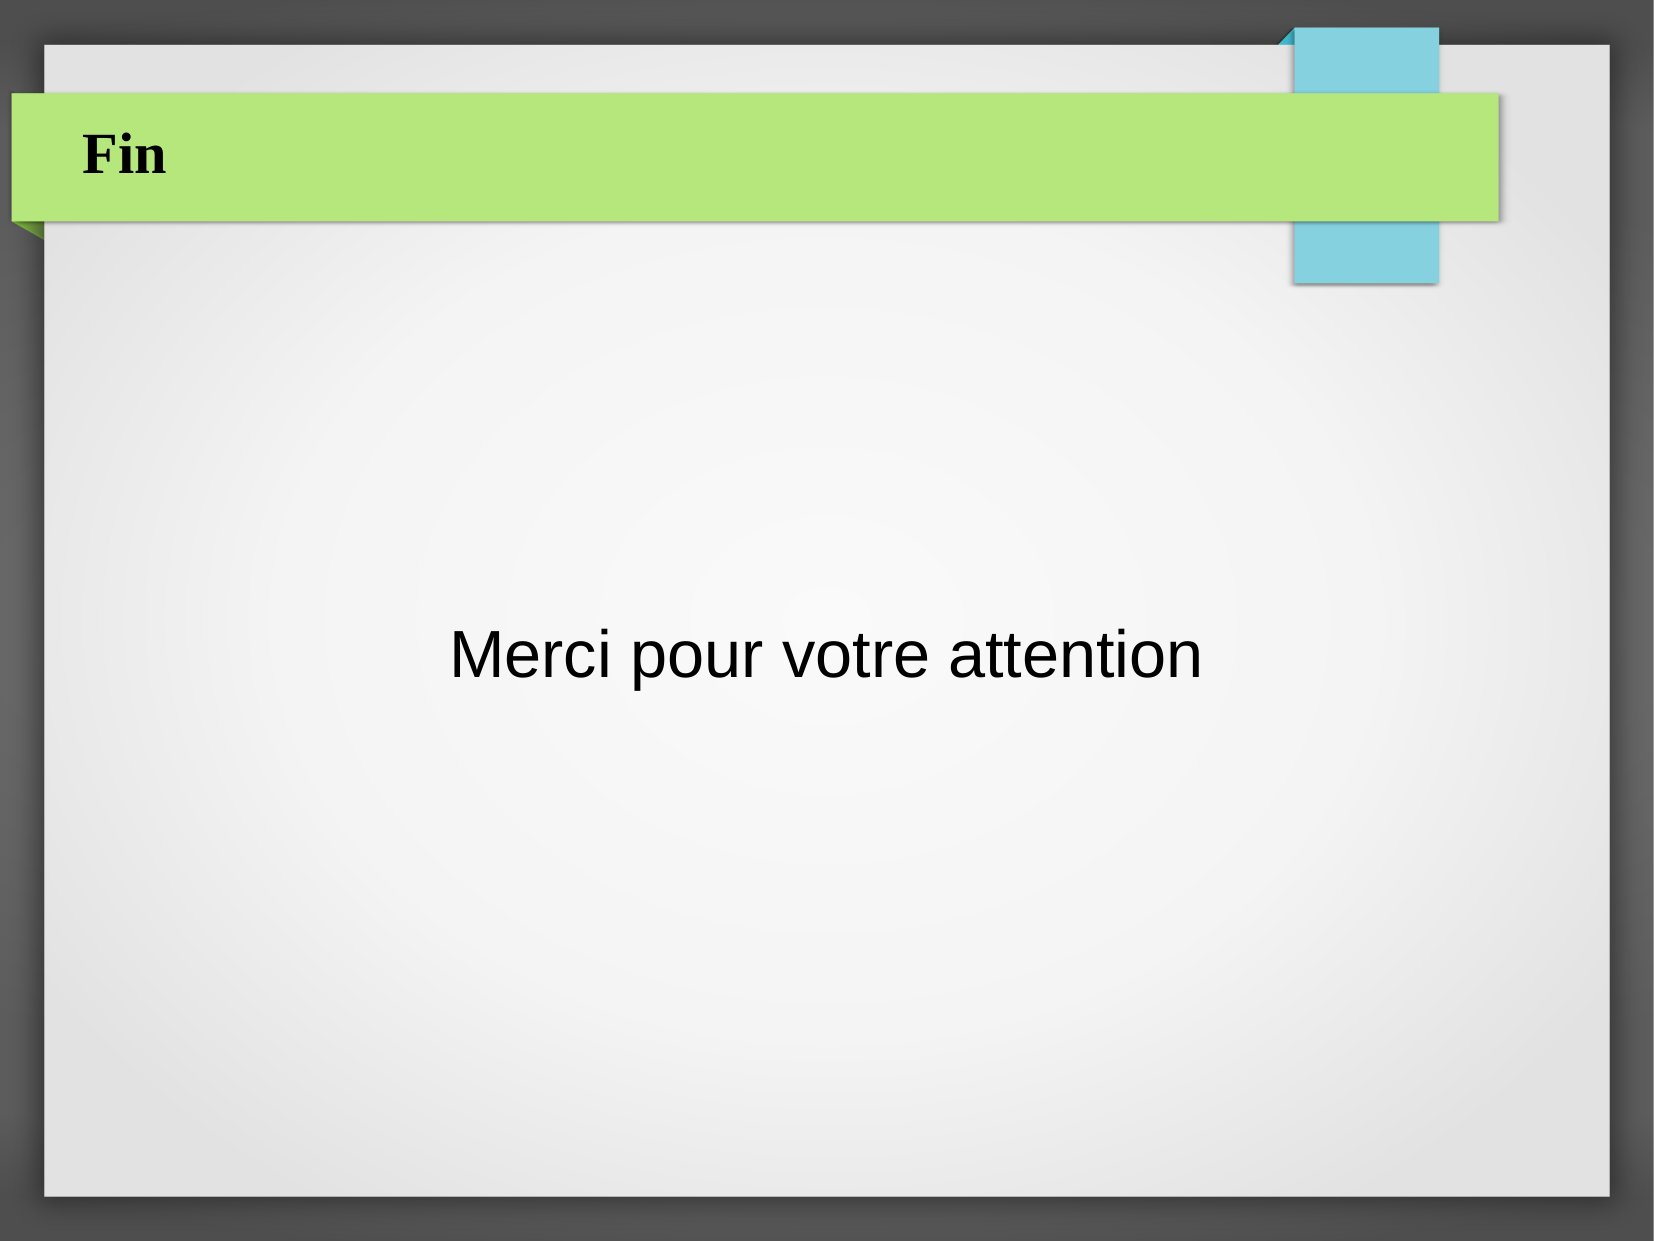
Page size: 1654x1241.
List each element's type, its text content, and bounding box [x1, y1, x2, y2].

picture [0, 0, 1654, 1241]
text_box Merci pour votre attention [82, 295, 1571, 1015]
title Fin [82, 94, 1264, 213]
